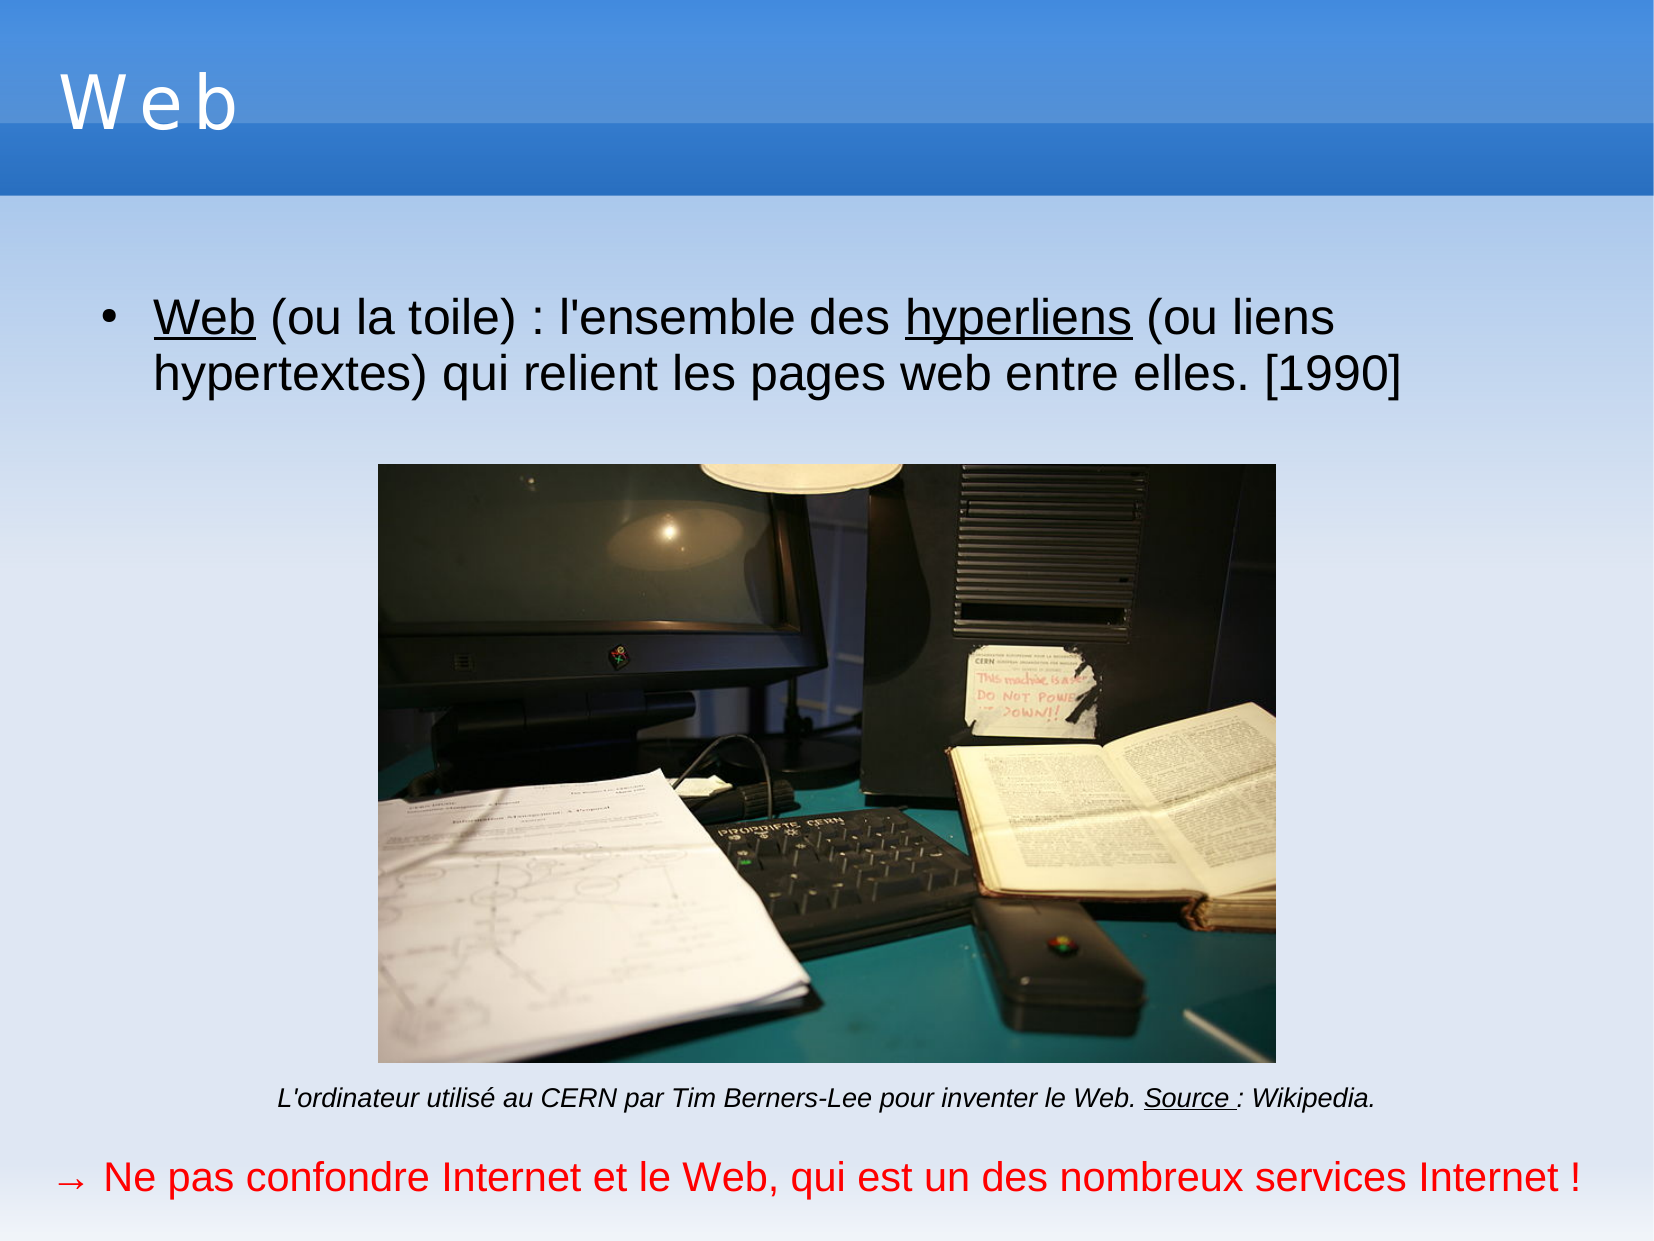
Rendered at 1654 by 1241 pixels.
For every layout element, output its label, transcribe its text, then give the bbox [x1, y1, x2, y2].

text_box → Ne pas confondre Internet et le Web, qui est un des nombreux services Internet ! [35, 1146, 1598, 1213]
text_box L'ordinateur utilisé au CERN par Tim Berners-Lee pour inventer le Web. Source : Wikipedia. [157, 1075, 1496, 1128]
title Web [59, 29, 1270, 178]
picture [0, 0, 1654, 1241]
list Web (ou la toile) : l'ensemble des hyperliens (ou liens hypertextes) qui relient les pages web entre elles. [1990] [82, 289, 1571, 1018]
